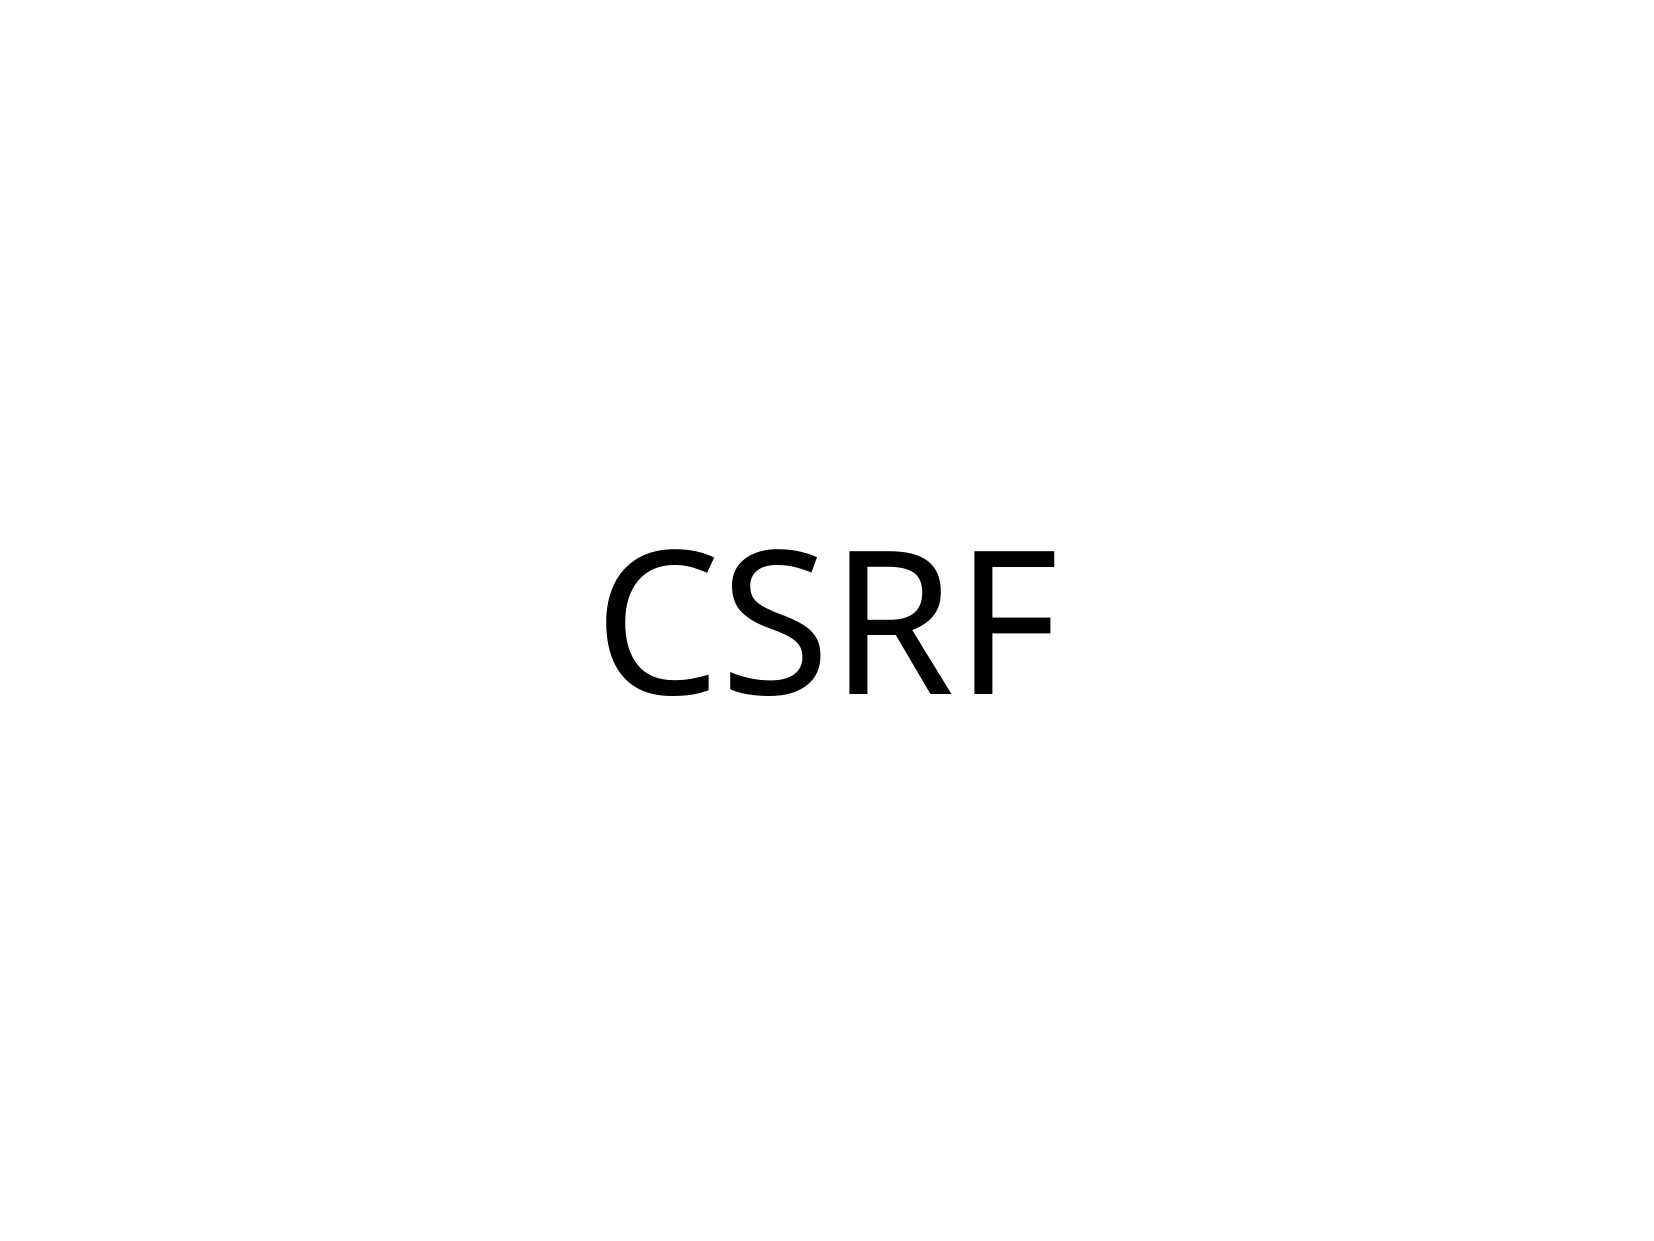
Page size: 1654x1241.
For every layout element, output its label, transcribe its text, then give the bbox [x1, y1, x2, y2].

title CSRF [82, 49, 1571, 1186]
